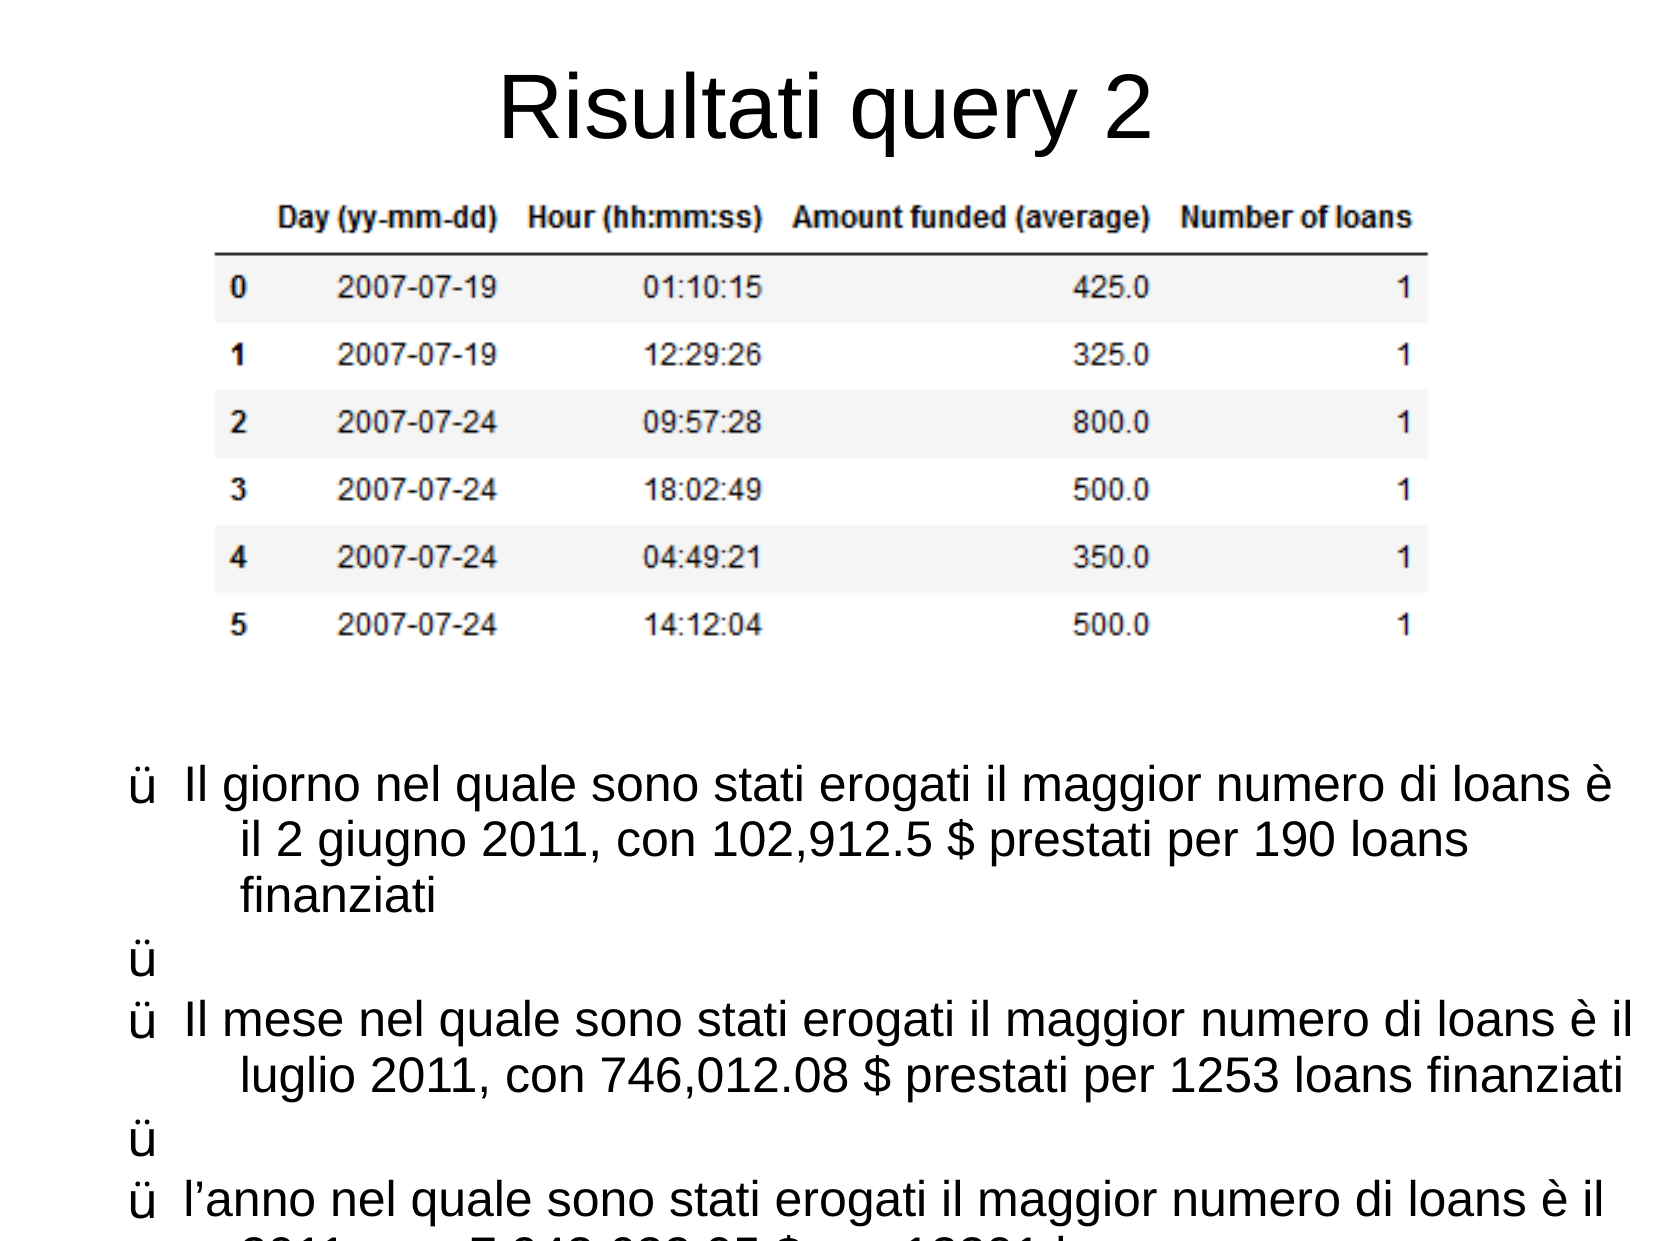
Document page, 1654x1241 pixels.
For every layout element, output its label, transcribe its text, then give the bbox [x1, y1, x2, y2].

picture [208, 186, 1446, 676]
text_box Il giorno nel quale sono stati erogati il maggior numero di loans è il 2 giugno 2011, con 102,912.5 $ prestati per 190 loans finanziati Il mese nel quale sono stati erogati il maggior numero di loans è il luglio 2011, con 746,012.08 $ prestati per 1253 loans finanziati l’anno nel quale sono stati erogati il maggior numero di loans è il 2011, con 7,943,622.05 $ per 12201 loans [112, 748, 1654, 1228]
text_box Risultati query 2 [82, 47, 1571, 150]
